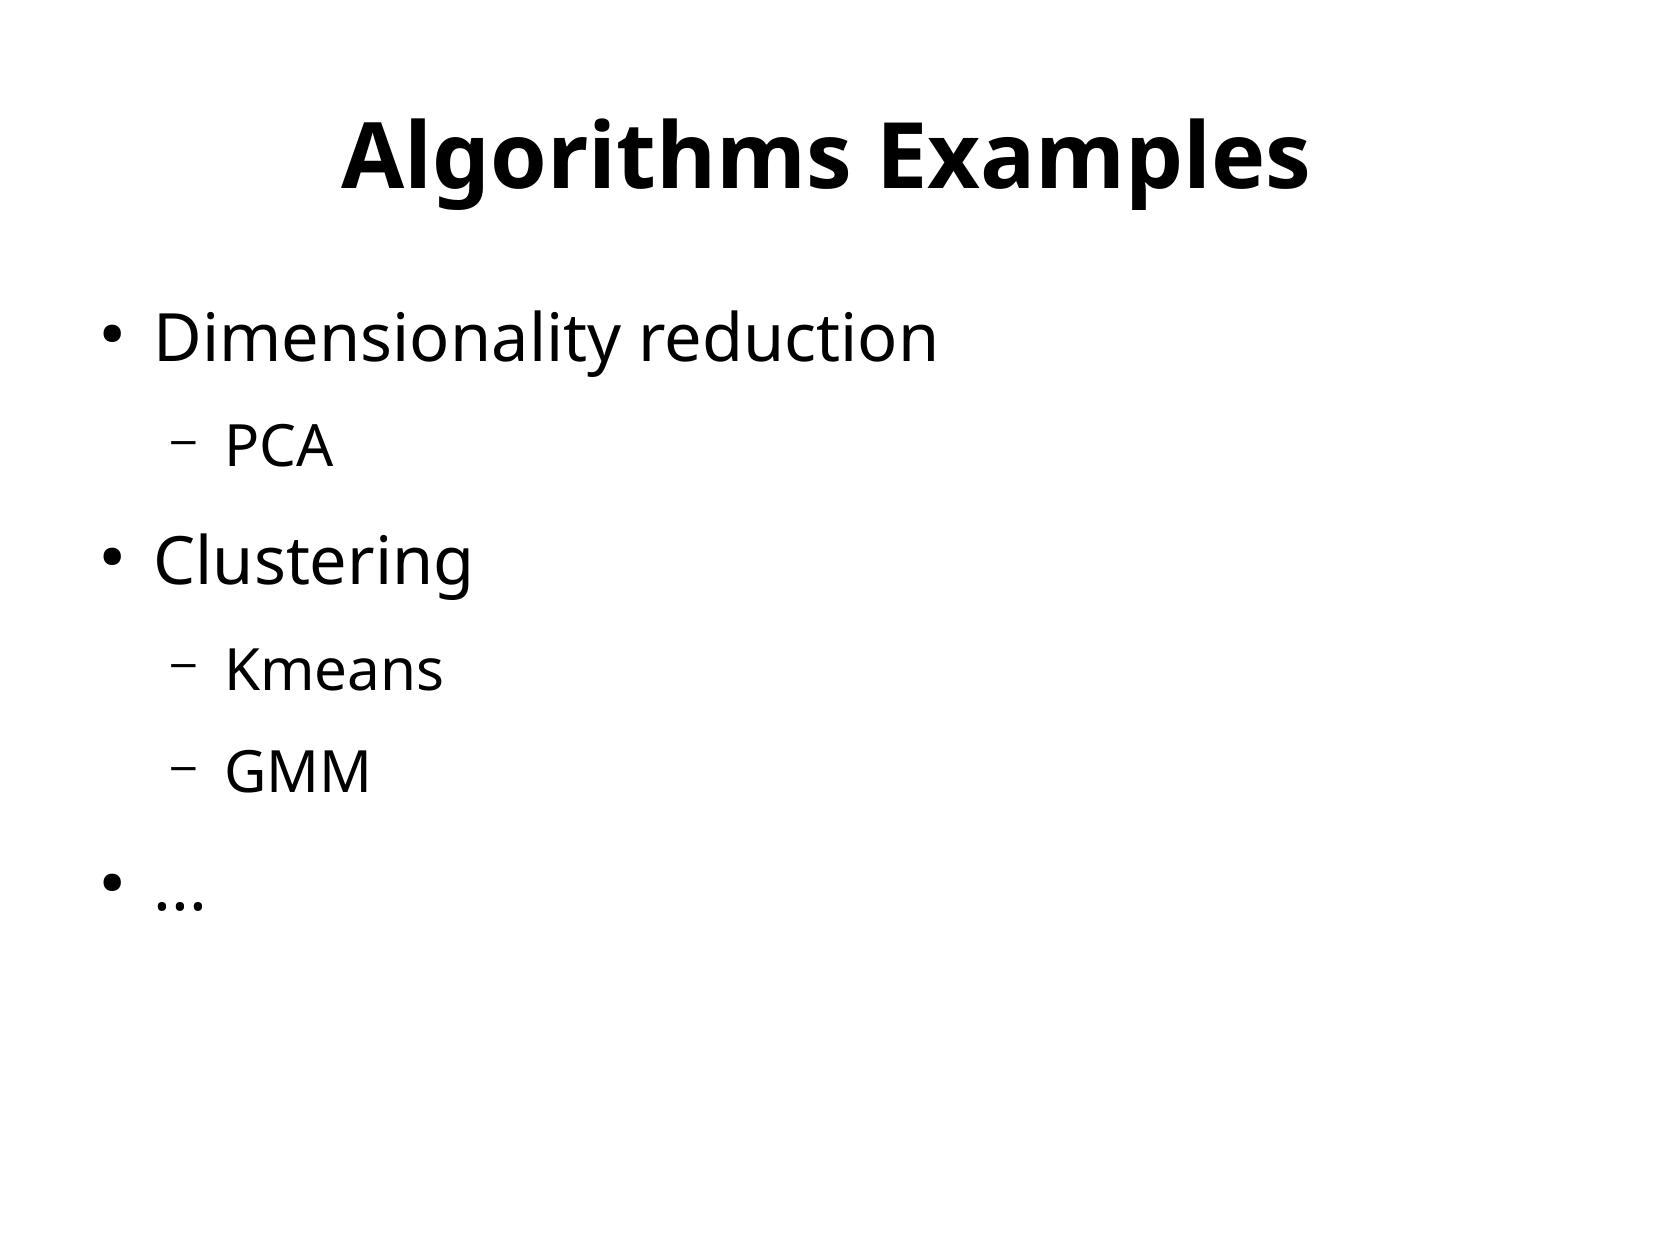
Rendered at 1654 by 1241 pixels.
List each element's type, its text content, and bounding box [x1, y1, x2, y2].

title Algorithms Examples [82, 49, 1571, 257]
list Dimensionality reduction PCA Clustering Kmeans GMM ... [82, 290, 1571, 1010]
